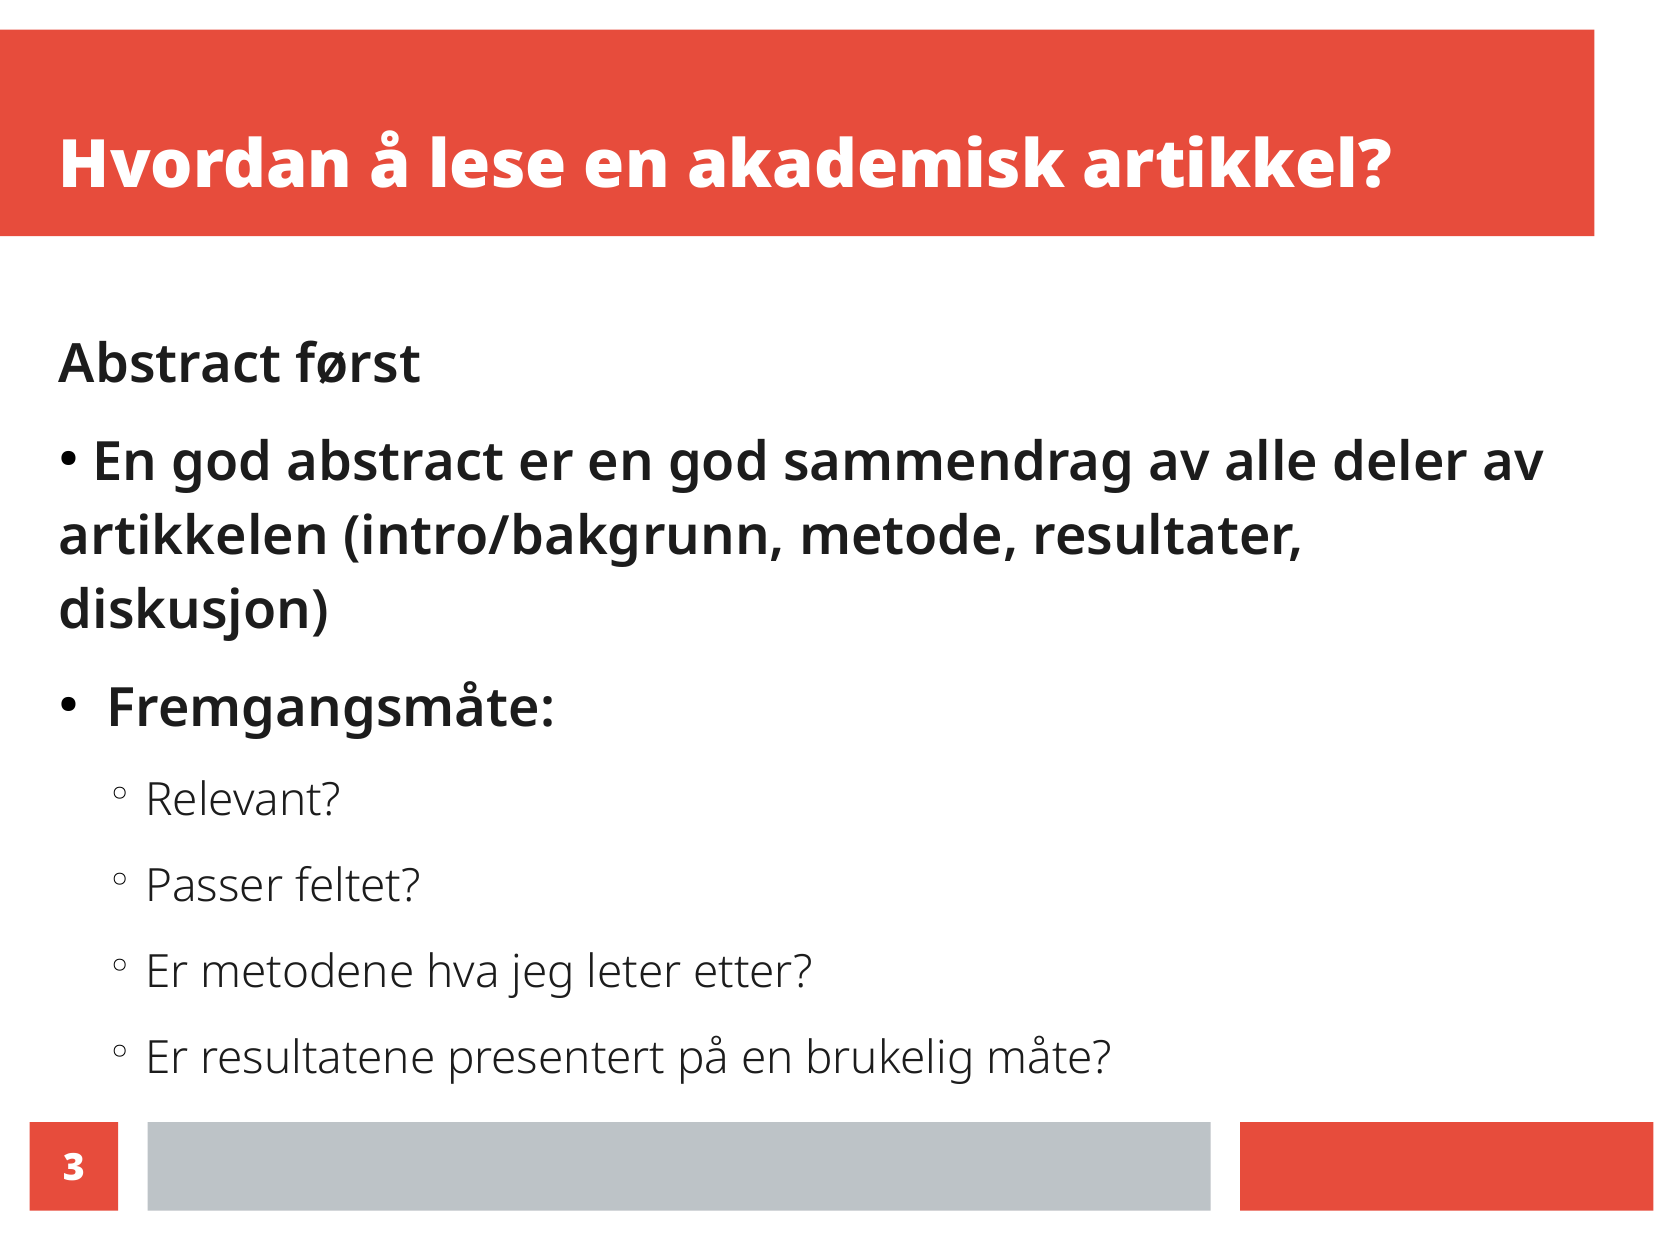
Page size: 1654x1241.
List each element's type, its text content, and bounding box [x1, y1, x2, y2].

list Abstract først En god abstract er en god sammendrag av alle deler av artikkelen (intro/bakgrunn, metode, resultater, diskusjon) Fremgangsmåte: Relevant? Passer feltet? Er metodene hva jeg leter etter? Er resultatene presentert på en brukelig måte? [59, 324, 1565, 1093]
title Hvordan å lese en akademisk artikkel? [59, 59, 1595, 207]
